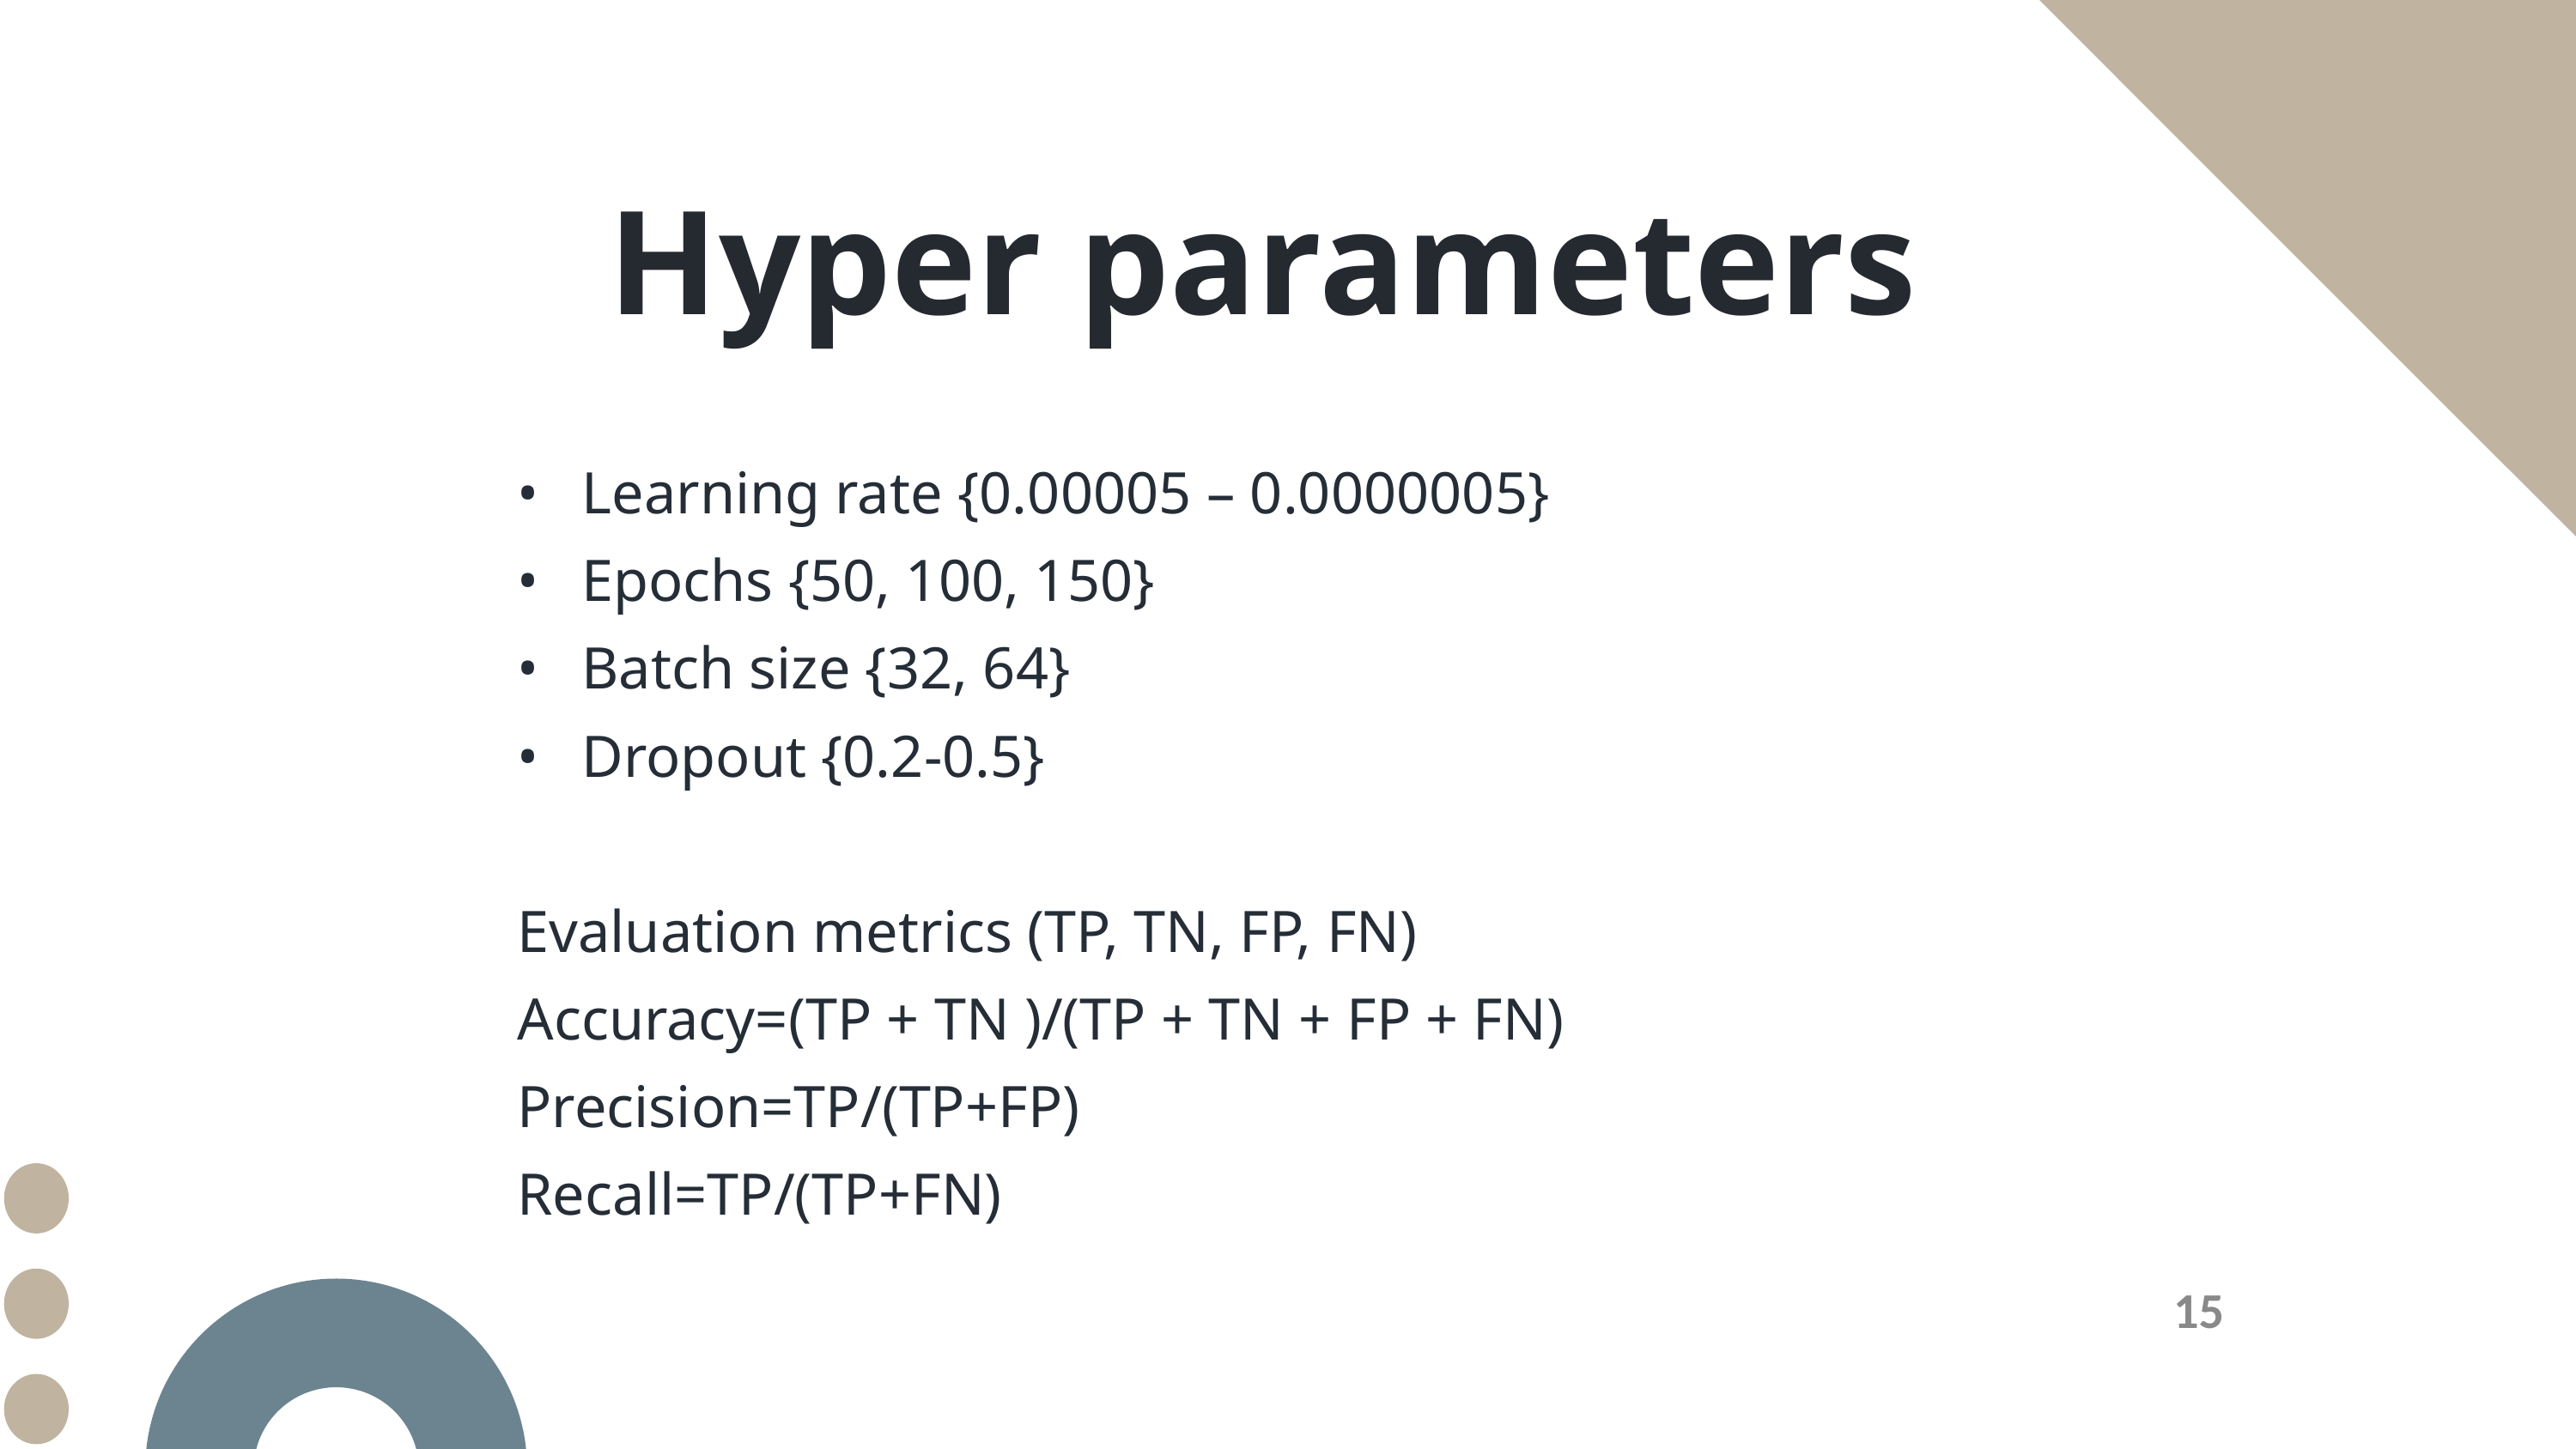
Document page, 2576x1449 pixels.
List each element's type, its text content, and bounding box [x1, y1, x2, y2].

text_box • Learning rate {0.00005 – 0.0000005} • Epochs {50, 100, 150} • Batch size {32, 64} • Dropout {0.2-0.5} Evaluation metrics (TP, TN, FP, FN) Accuracy=(TP + TN )/(TP + TN + FP + FN) Precision=TP/(TP+FP) Recall=TP/(TP+FN) [504, 445, 1806, 1325]
text_box [0, 1158, 73, 1449]
text_box [2021, 0, 2576, 562]
text_box Hyper parameters [527, 227, 1999, 346]
text_box [144, 1278, 528, 1449]
slide_number 15 [2160, 1271, 2461, 1324]
